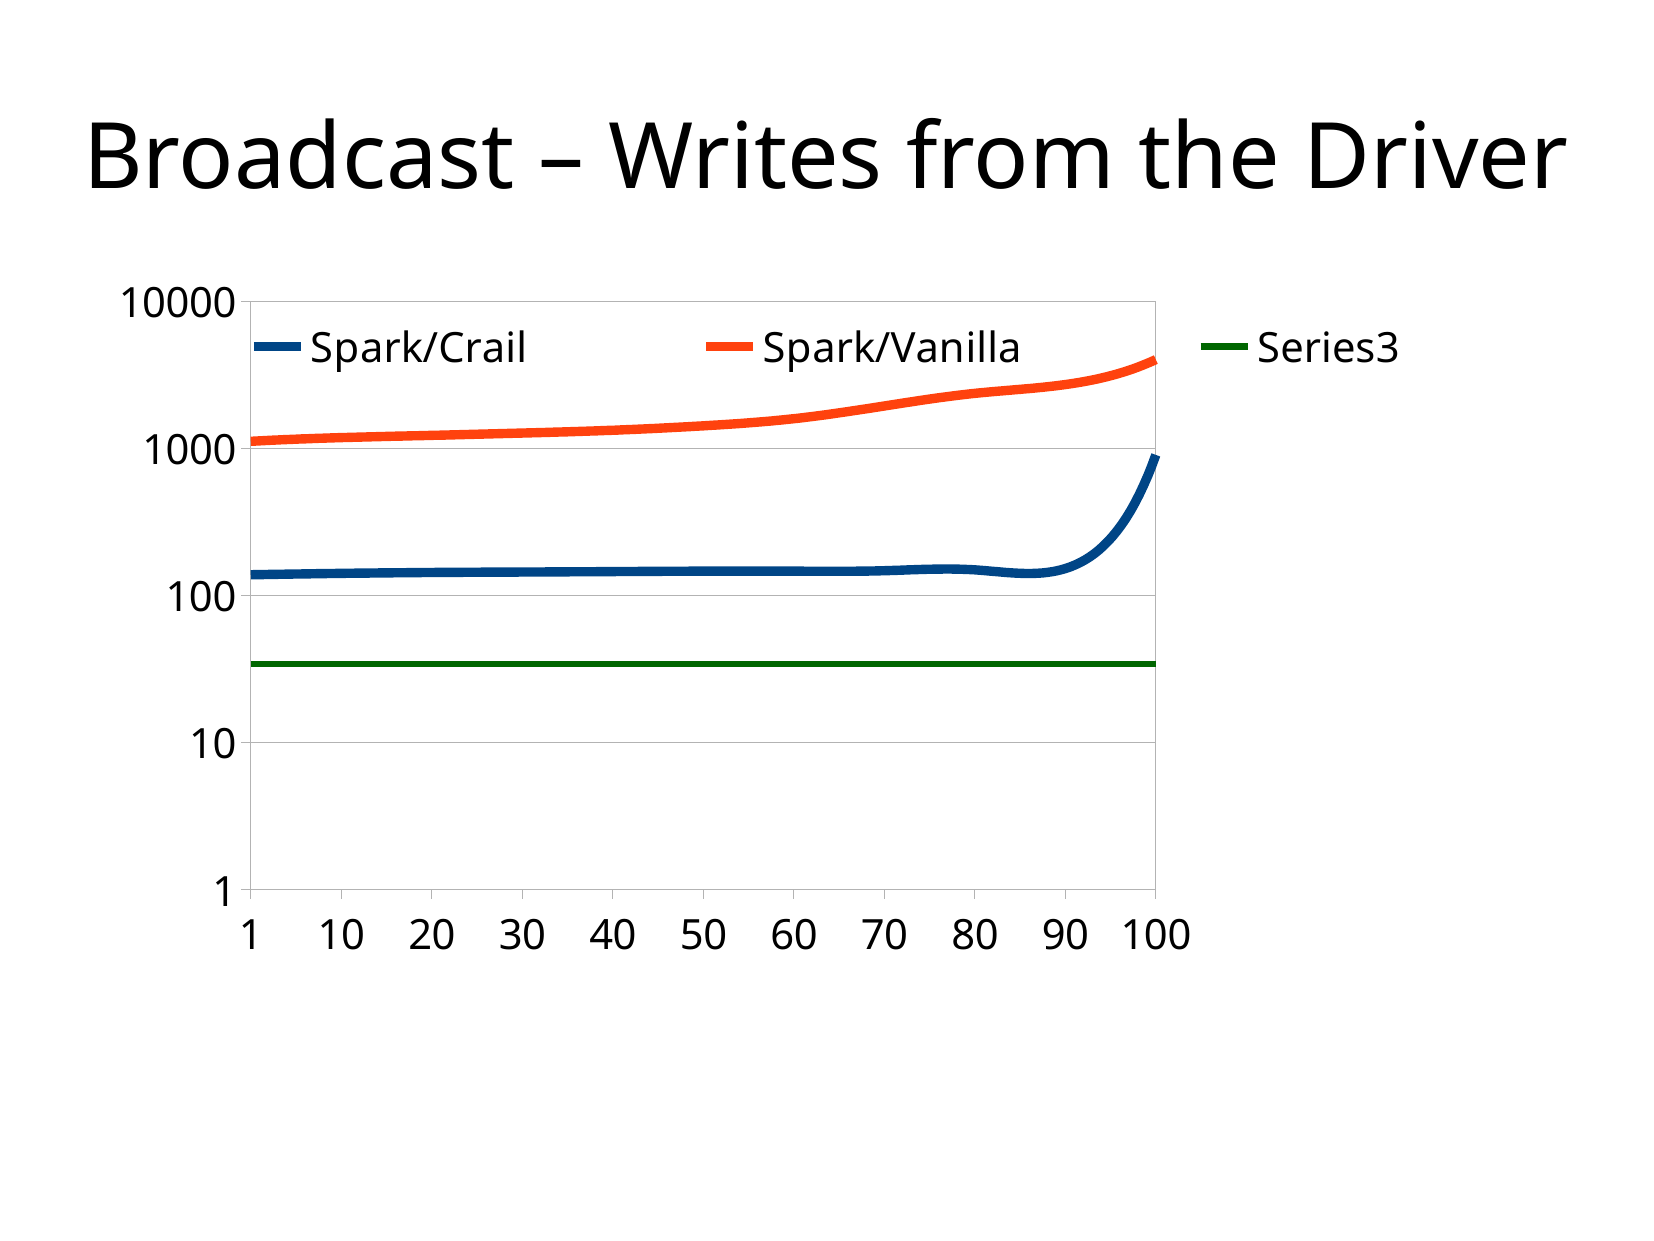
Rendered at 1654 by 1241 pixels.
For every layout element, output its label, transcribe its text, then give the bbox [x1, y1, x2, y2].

title Broadcast – Writes from the Driver [82, 49, 1571, 257]
chart [89, 257, 1577, 977]
